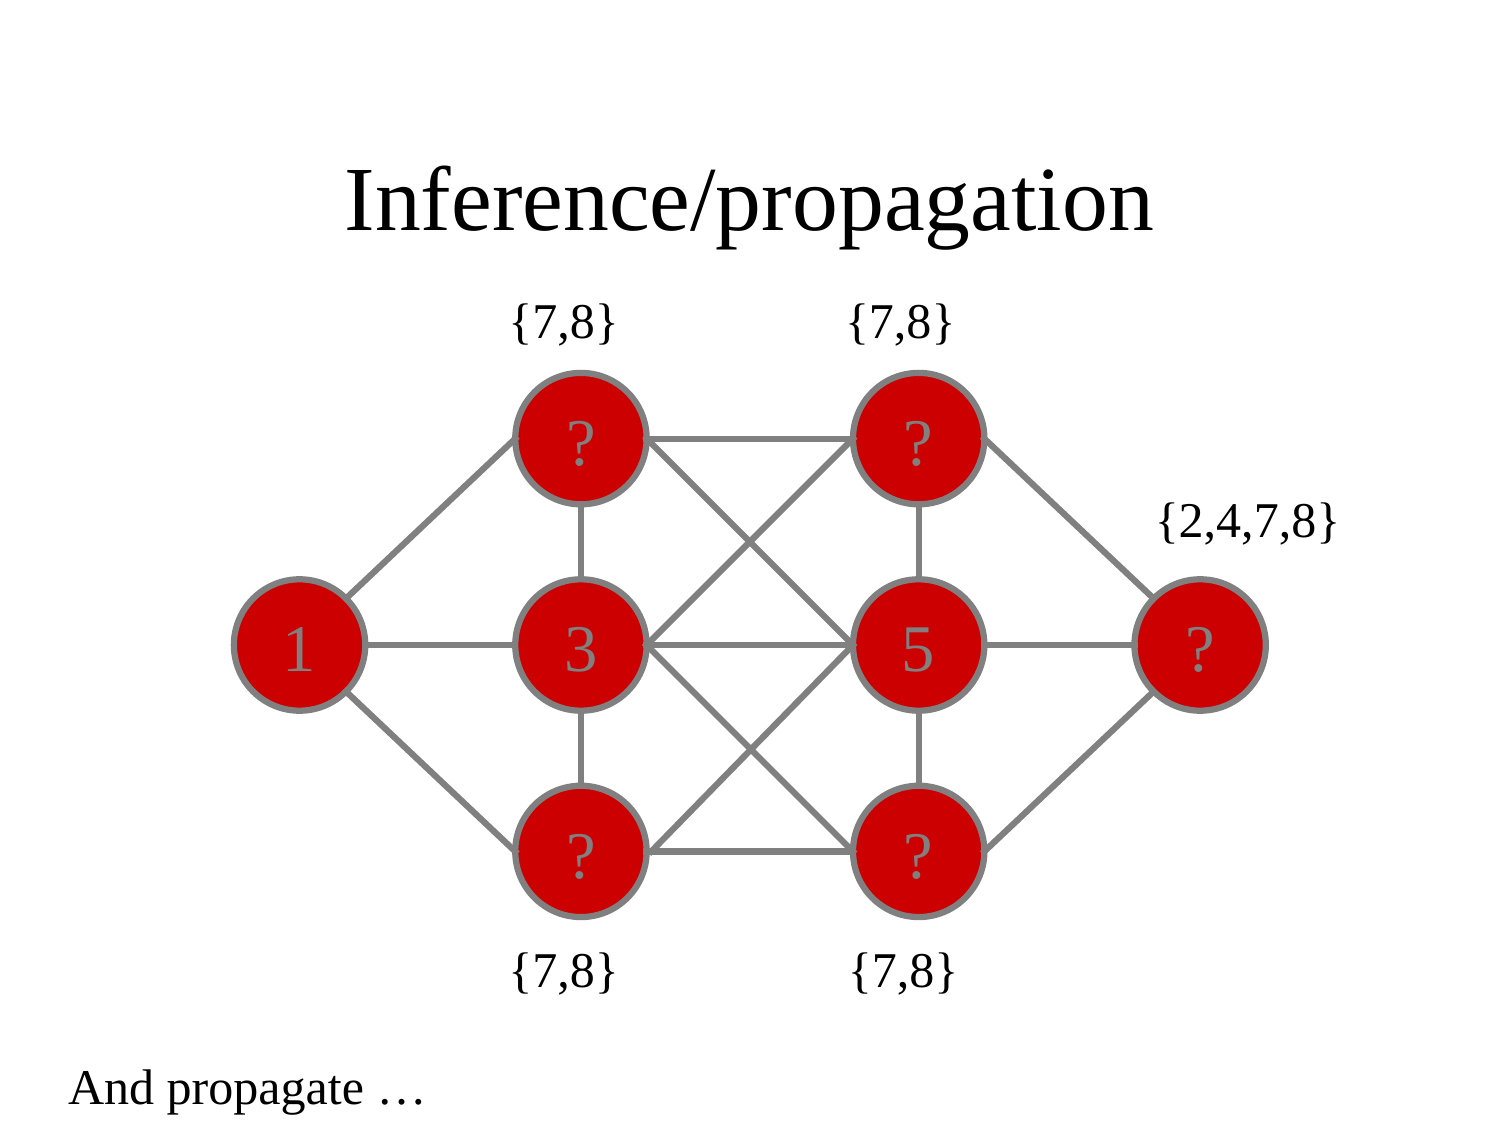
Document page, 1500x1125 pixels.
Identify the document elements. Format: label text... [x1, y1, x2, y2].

text_box ? [1134, 579, 1266, 711]
text_box ? [853, 785, 985, 918]
text_box {7,8} [493, 929, 833, 1006]
text_box 1 [233, 579, 366, 711]
text_box {7,8} [869, 280, 1206, 356]
text_box And propagate … [53, 1047, 442, 1123]
text_box 5 [853, 579, 985, 711]
text_box ? [515, 785, 647, 918]
text_box 3 [515, 579, 647, 711]
text_box {7,8} [833, 929, 1209, 1006]
text_box ? [853, 372, 985, 505]
text_box ? [515, 372, 647, 505]
title Inference/propagation [112, 99, 1388, 288]
text_box {7,8} [493, 280, 869, 356]
text_box {2,4,7,8} [1140, 479, 1500, 556]
